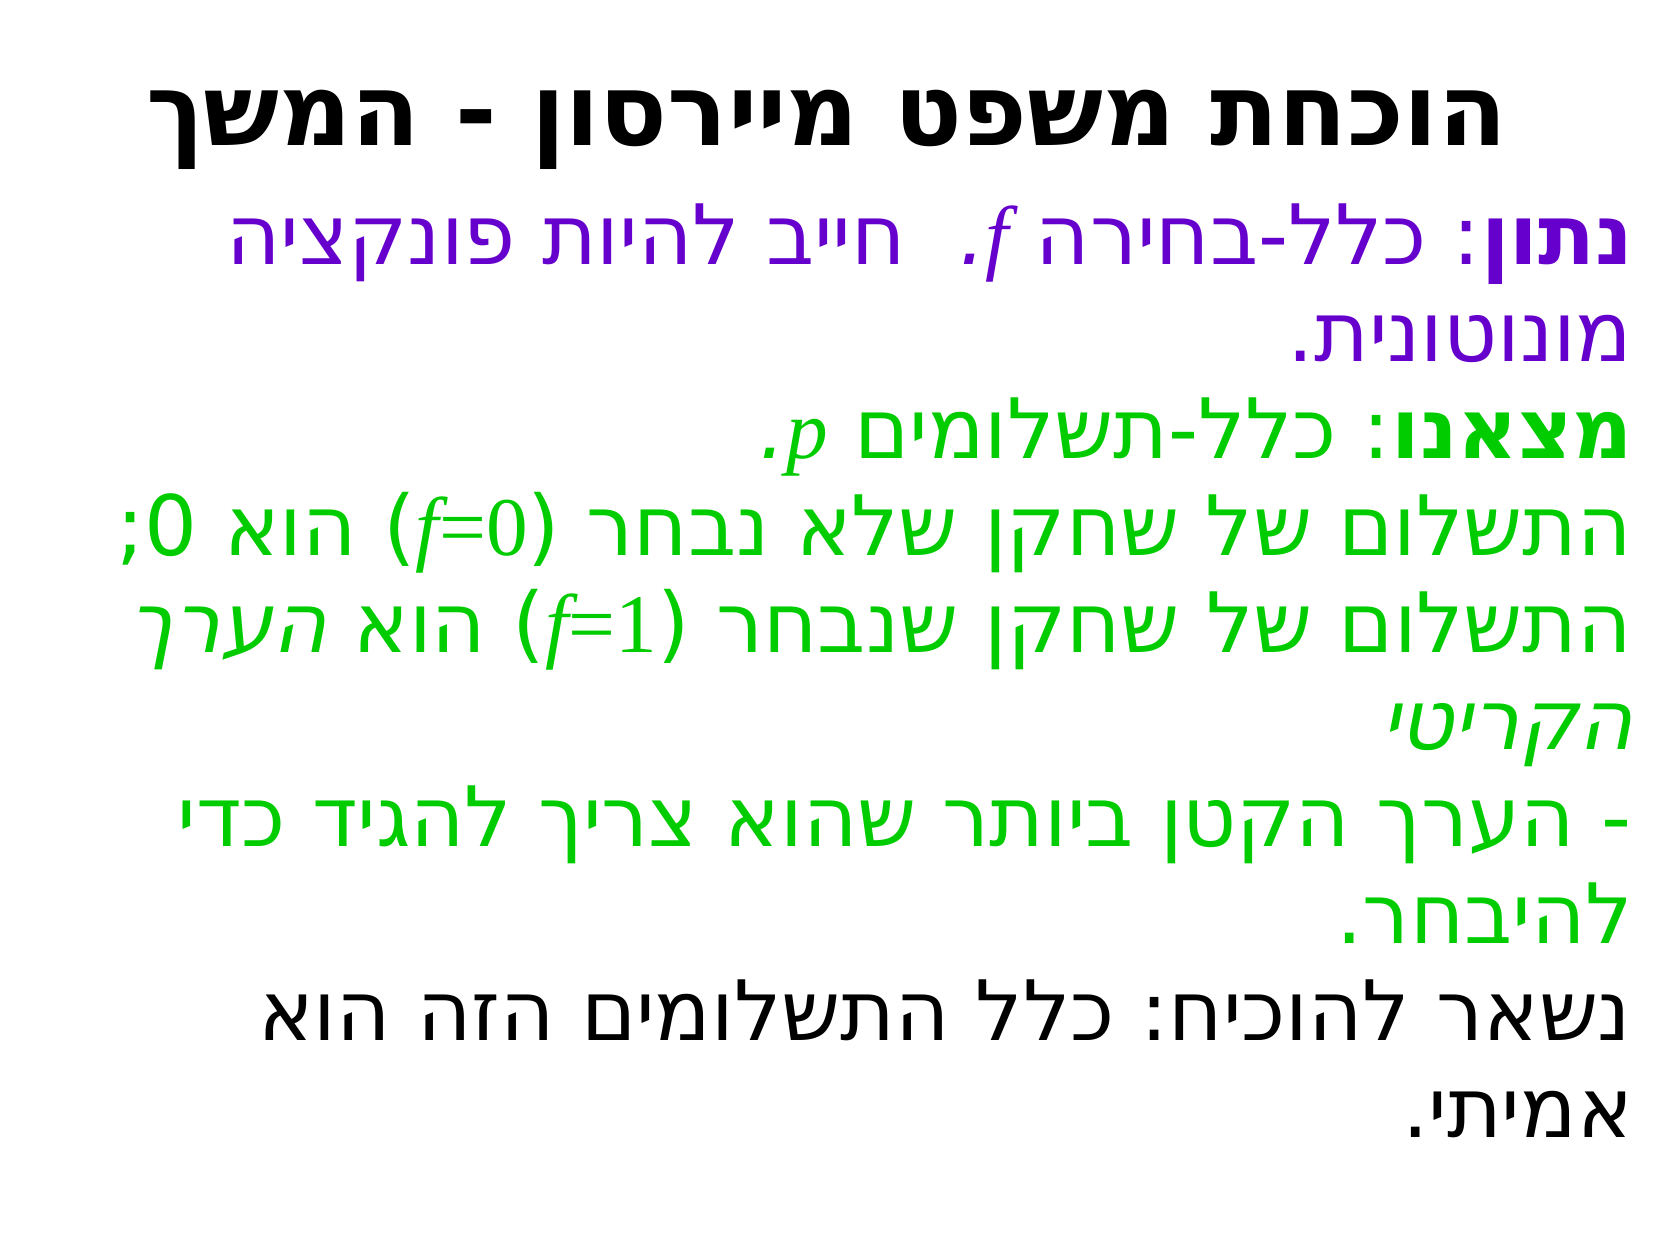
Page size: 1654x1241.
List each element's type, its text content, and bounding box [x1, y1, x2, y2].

title הוכחת משפט מיירסון - המשך [0, 21, 1654, 200]
text_box נתון: כלל-בחירה f. חייב להיות פונקציה מונוטונית. מצאנו: כלל-תשלומים p. התשלום של שחקן שלא נבחר (f=0) הוא 0; התשלום של שחקן שנבחר (f=1) הוא הערך הקריטי - הערך הקטן ביותר שהוא צריך להגיד כדי להיבחר. נשאר להוכיח: כלל התשלומים הזה הוא אמיתי. הוכחה: אם נבחרת ותכריז יותר – כלום לא ישתנה. אם נבחרת ותכריז פחות – (אולי) כבר לא תיבחר. אם לא נבחרת ותכריז יותר – תשלם יותר מערכך. אם לא נבחרת ותכריז פחות – כלום לא ישתנה. *** [0, 180, 1648, 1227]
